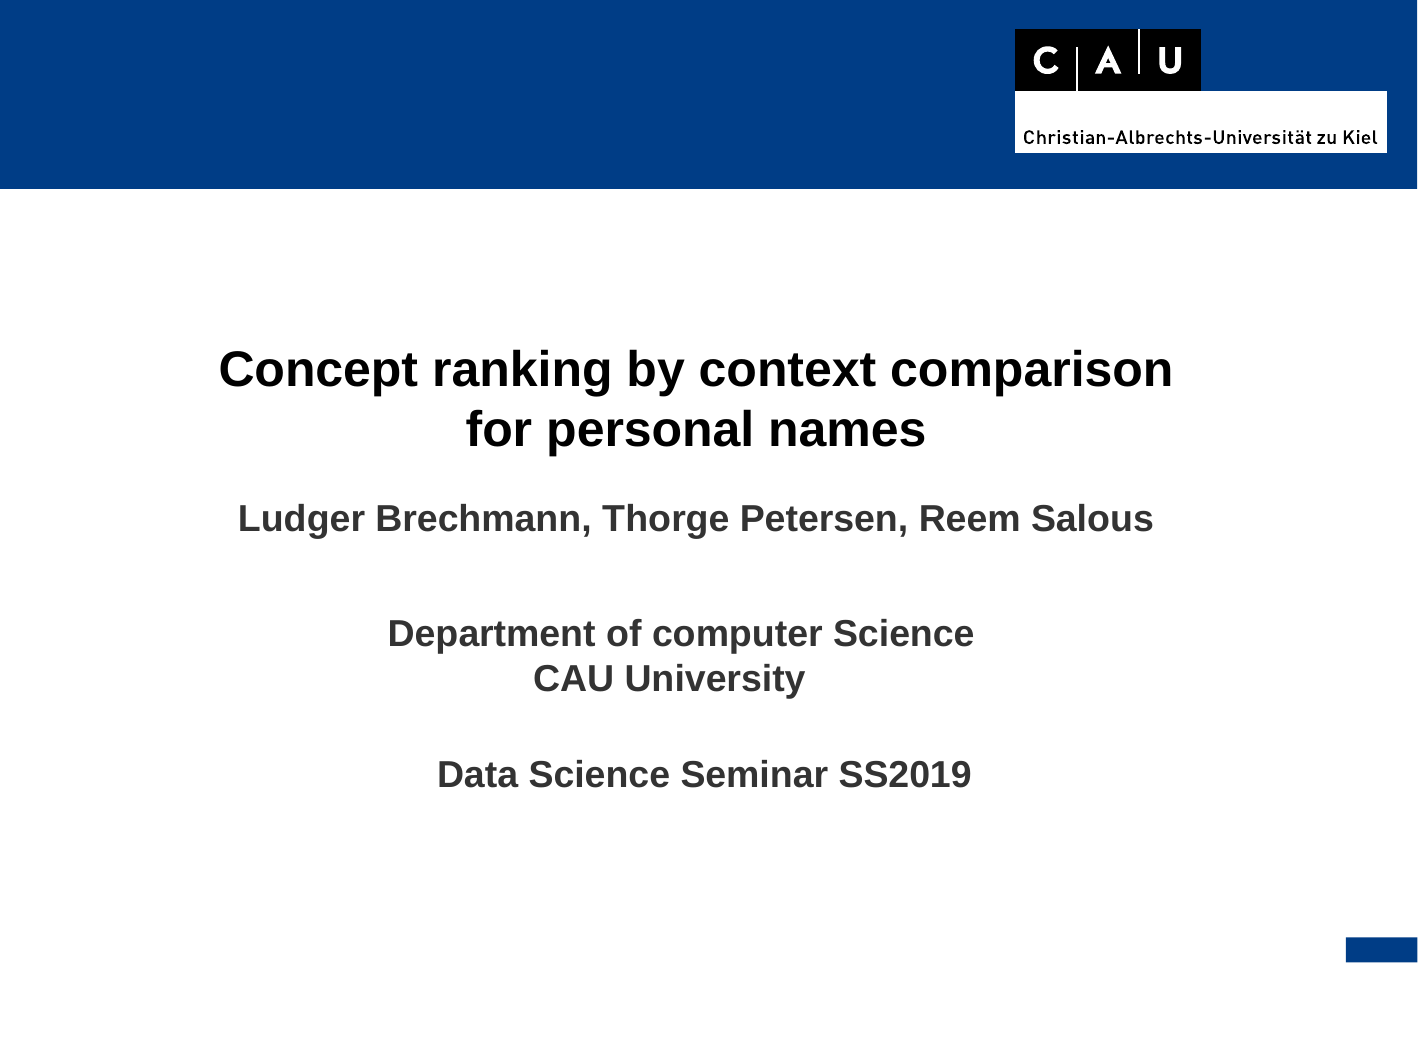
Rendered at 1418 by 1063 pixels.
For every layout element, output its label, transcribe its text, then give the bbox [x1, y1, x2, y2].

text_box Ludger Brechmann, Thorge Petersen, Reem Salous [61, 439, 1331, 594]
text_box Department of computer Science CAU University Data Science Seminar SS2019 [326, 593, 1037, 904]
text_box Concept ranking by context comparison for personal names [61, 287, 1331, 439]
